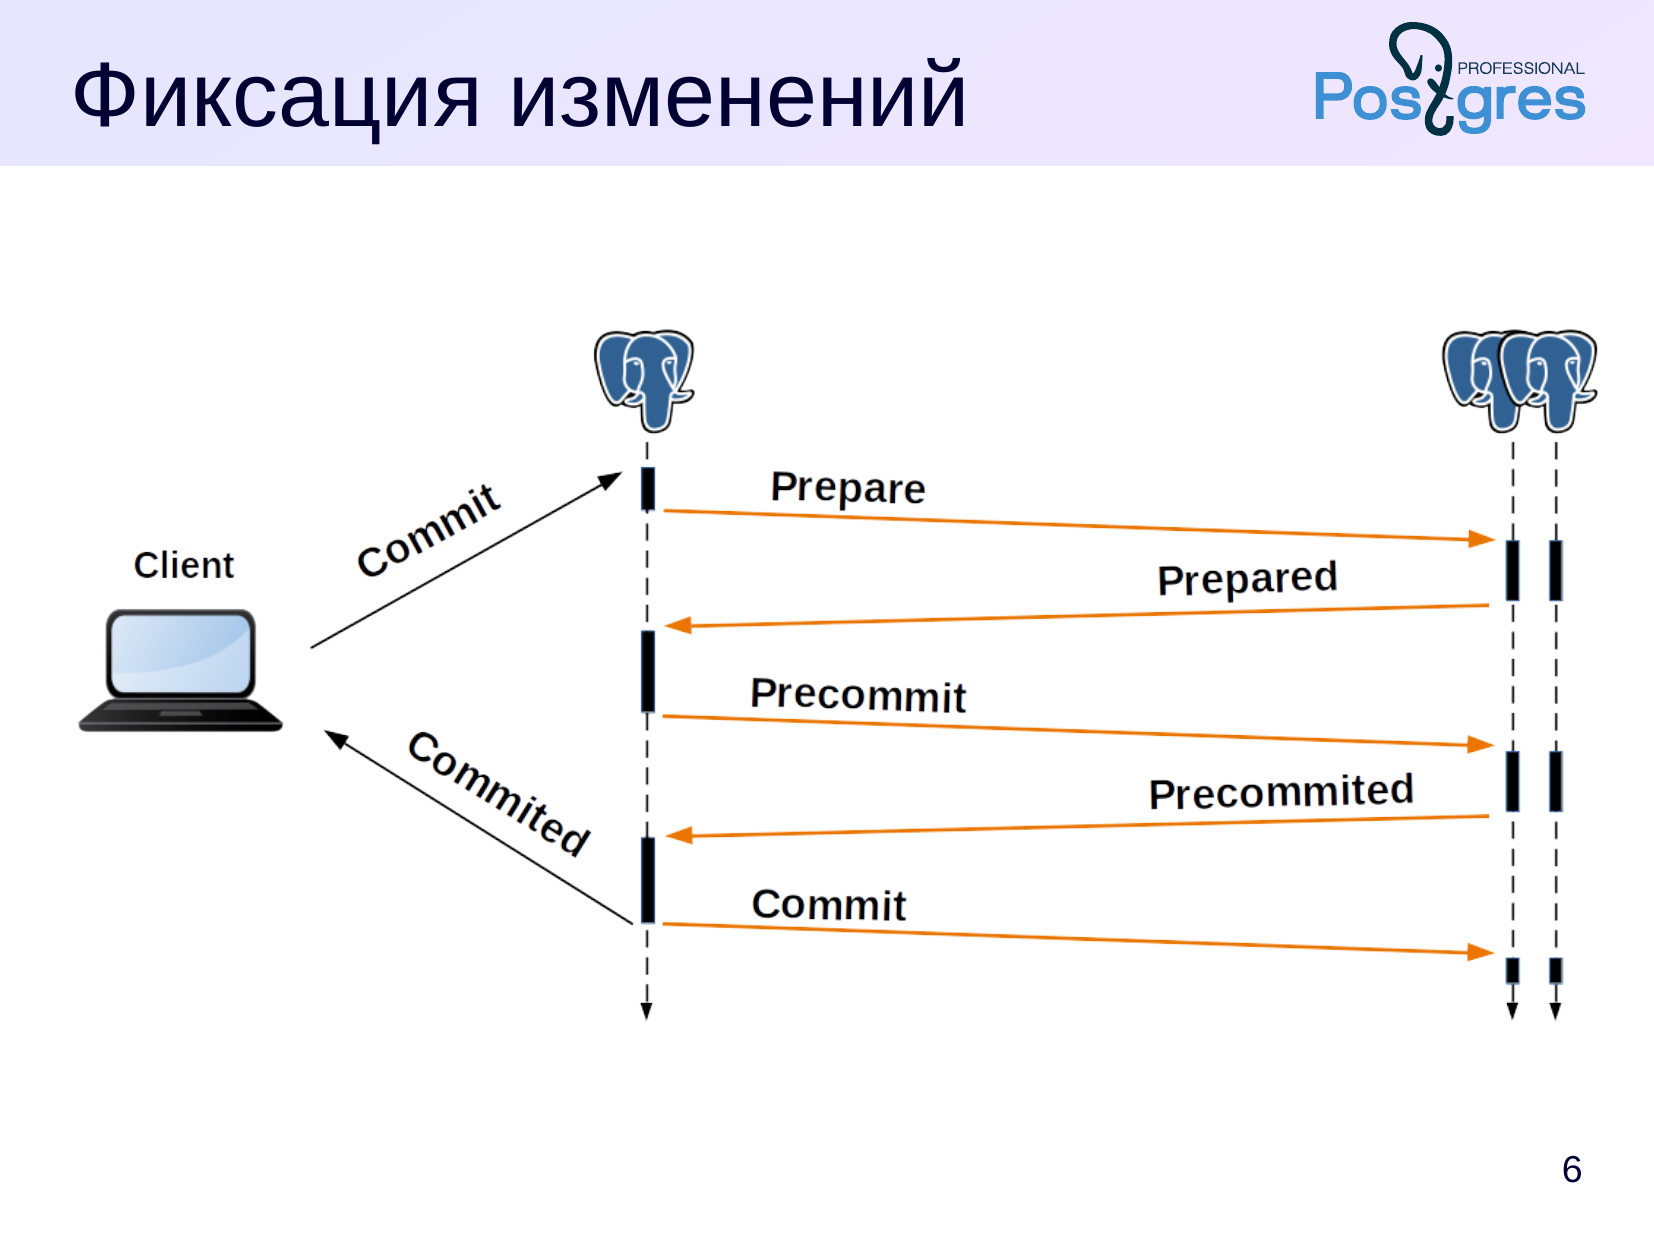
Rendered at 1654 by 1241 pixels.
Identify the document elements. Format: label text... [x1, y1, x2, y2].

picture [69, 325, 1605, 1022]
title Фиксация изменений [70, 43, 1241, 147]
